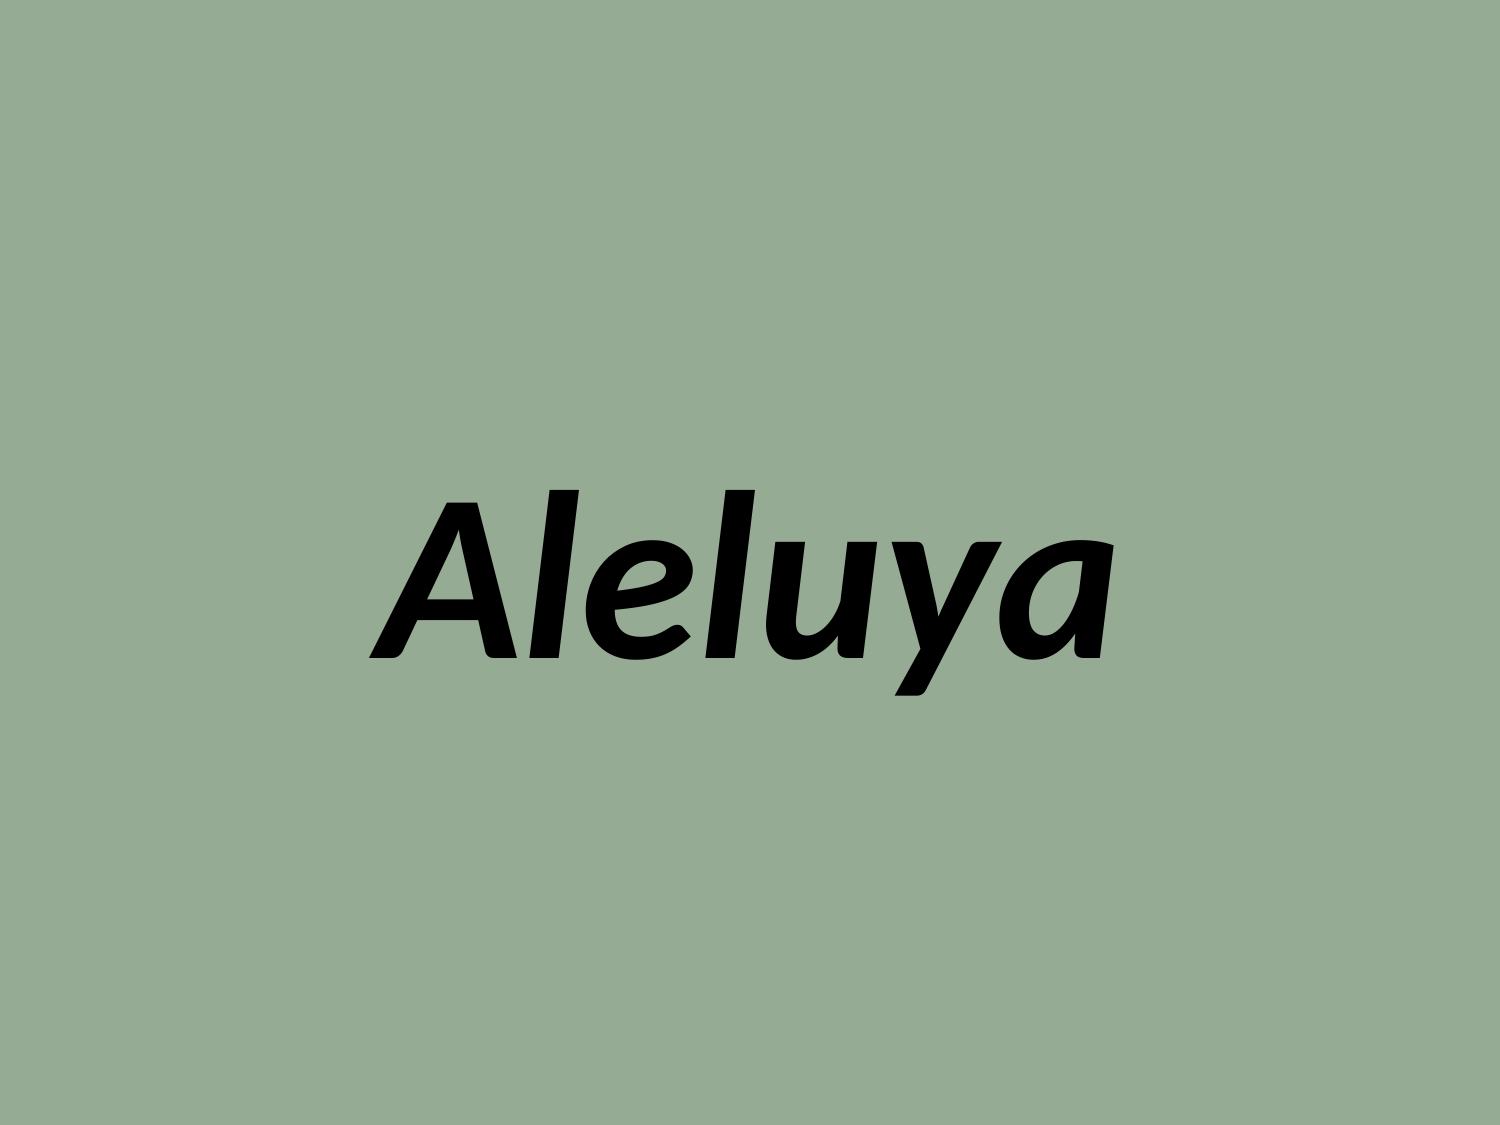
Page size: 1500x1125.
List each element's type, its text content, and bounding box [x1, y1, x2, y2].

title Aleluya [112, 441, 1388, 684]
